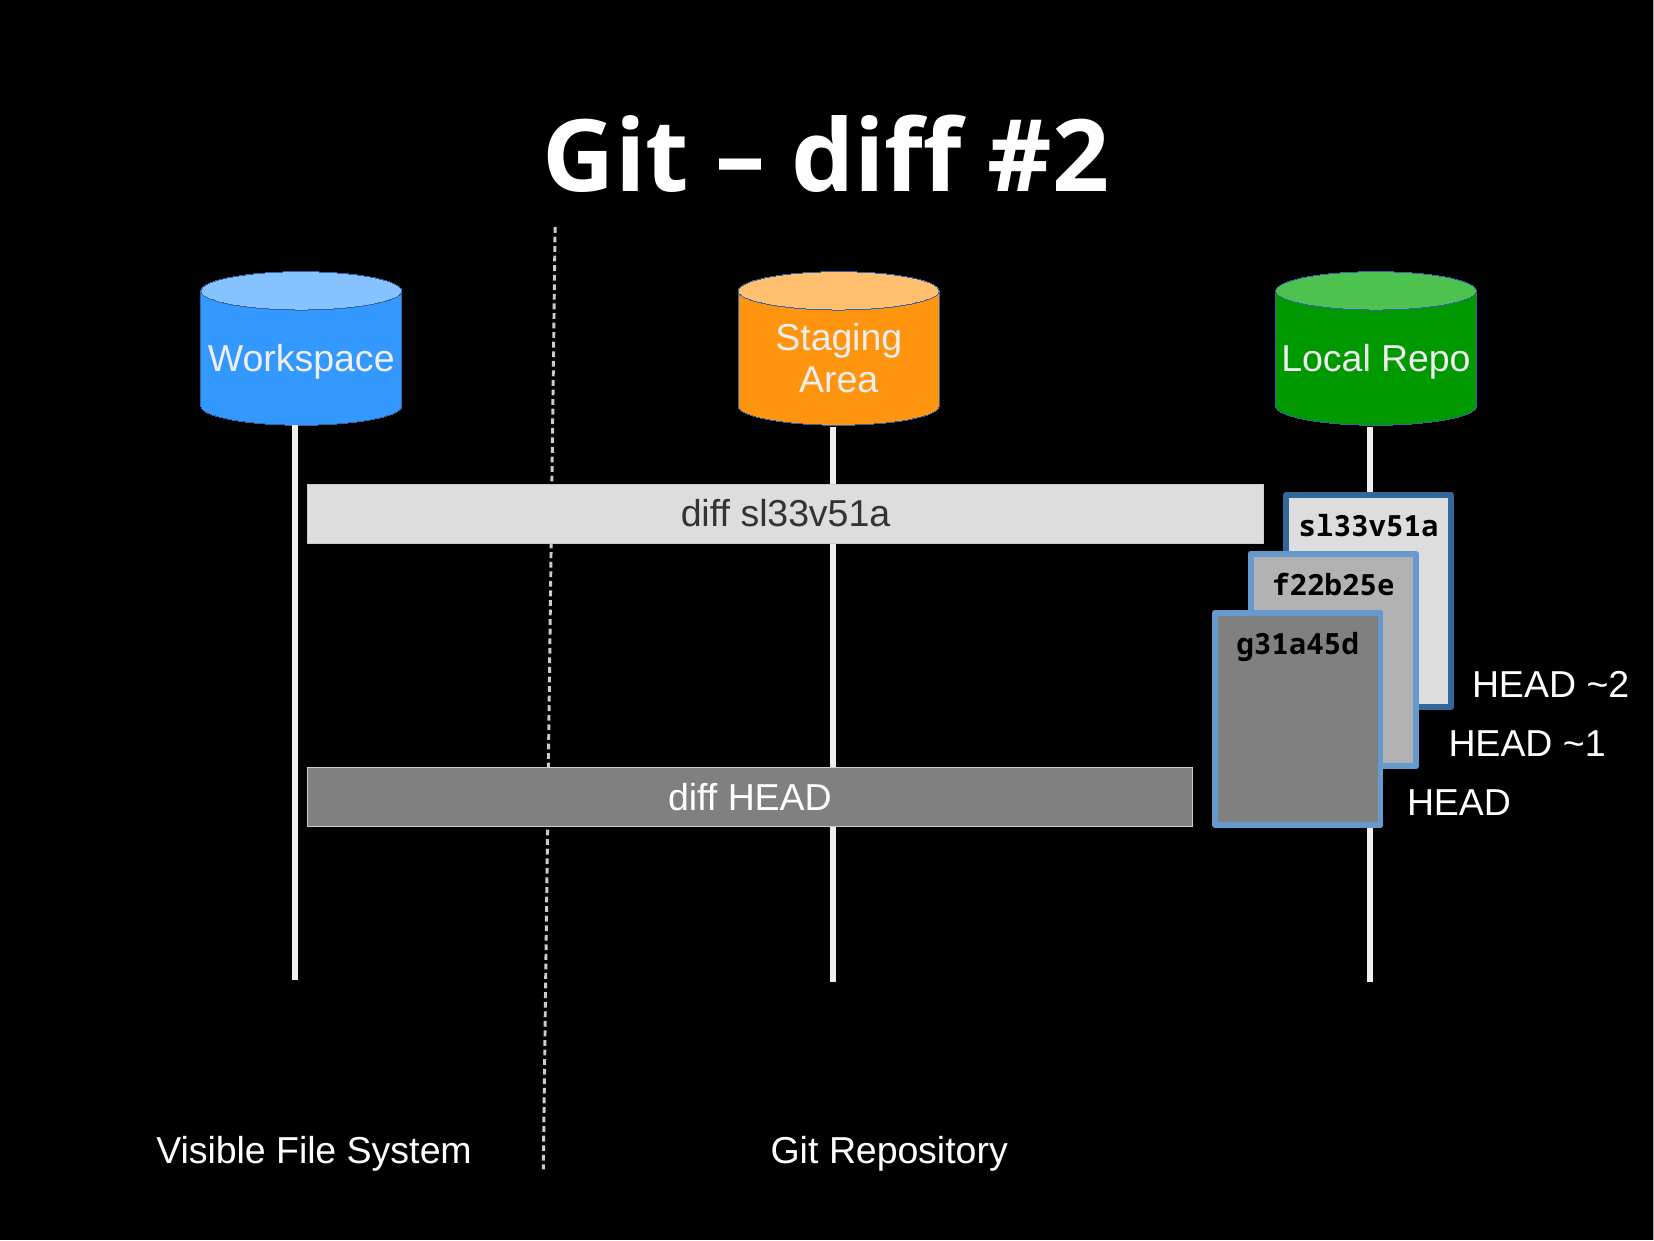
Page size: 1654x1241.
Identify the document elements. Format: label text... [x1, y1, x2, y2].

text_box g31a45d [1215, 612, 1381, 826]
text_box Local Repo [1275, 293, 1477, 426]
text_box f22b25e [1250, 553, 1416, 767]
text_box Workspace [200, 292, 402, 426]
text_box HEAD ~2 [1457, 656, 1645, 714]
text_box HEAD [1392, 774, 1526, 832]
text_box diff HEAD [307, 767, 1193, 827]
title Git – diff #2 [82, 49, 1571, 257]
text_box Git Repository [755, 1122, 1023, 1179]
text_box diff sl33v51a [307, 484, 1264, 544]
text_box HEAD ~1 [1433, 715, 1621, 773]
text_box Staging Area [738, 292, 940, 426]
text_box Visible File System [141, 1122, 487, 1179]
text_box sl33v51a [1285, 494, 1452, 708]
